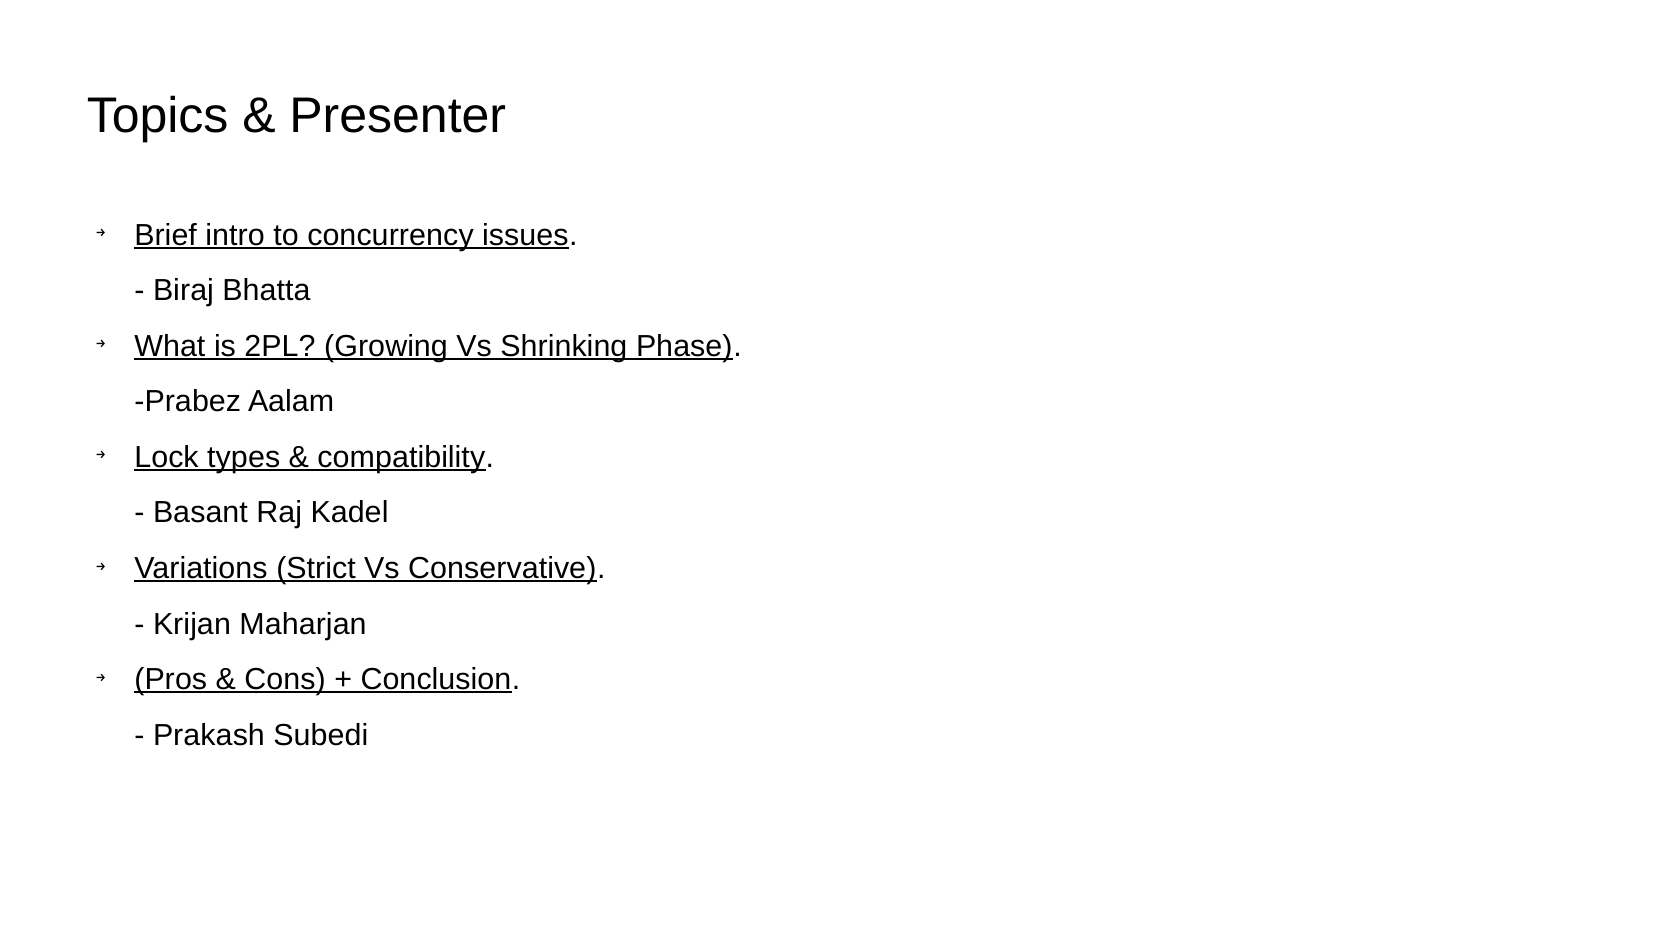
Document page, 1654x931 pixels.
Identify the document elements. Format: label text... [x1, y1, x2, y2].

list Brief intro to concurrency issues. - Biraj Bhatta What is 2PL? (Growing Vs Shrinking Phase). -Prabez Aalam Lock types & compatibility. - Basant Raj Kadel Variations (Strict Vs Conservative). - Krijan Maharjan (Pros & Cons) + Conclusion. - Prakash Subedi [82, 217, 1571, 758]
title Topics & Presenter [86, 37, 1576, 193]
